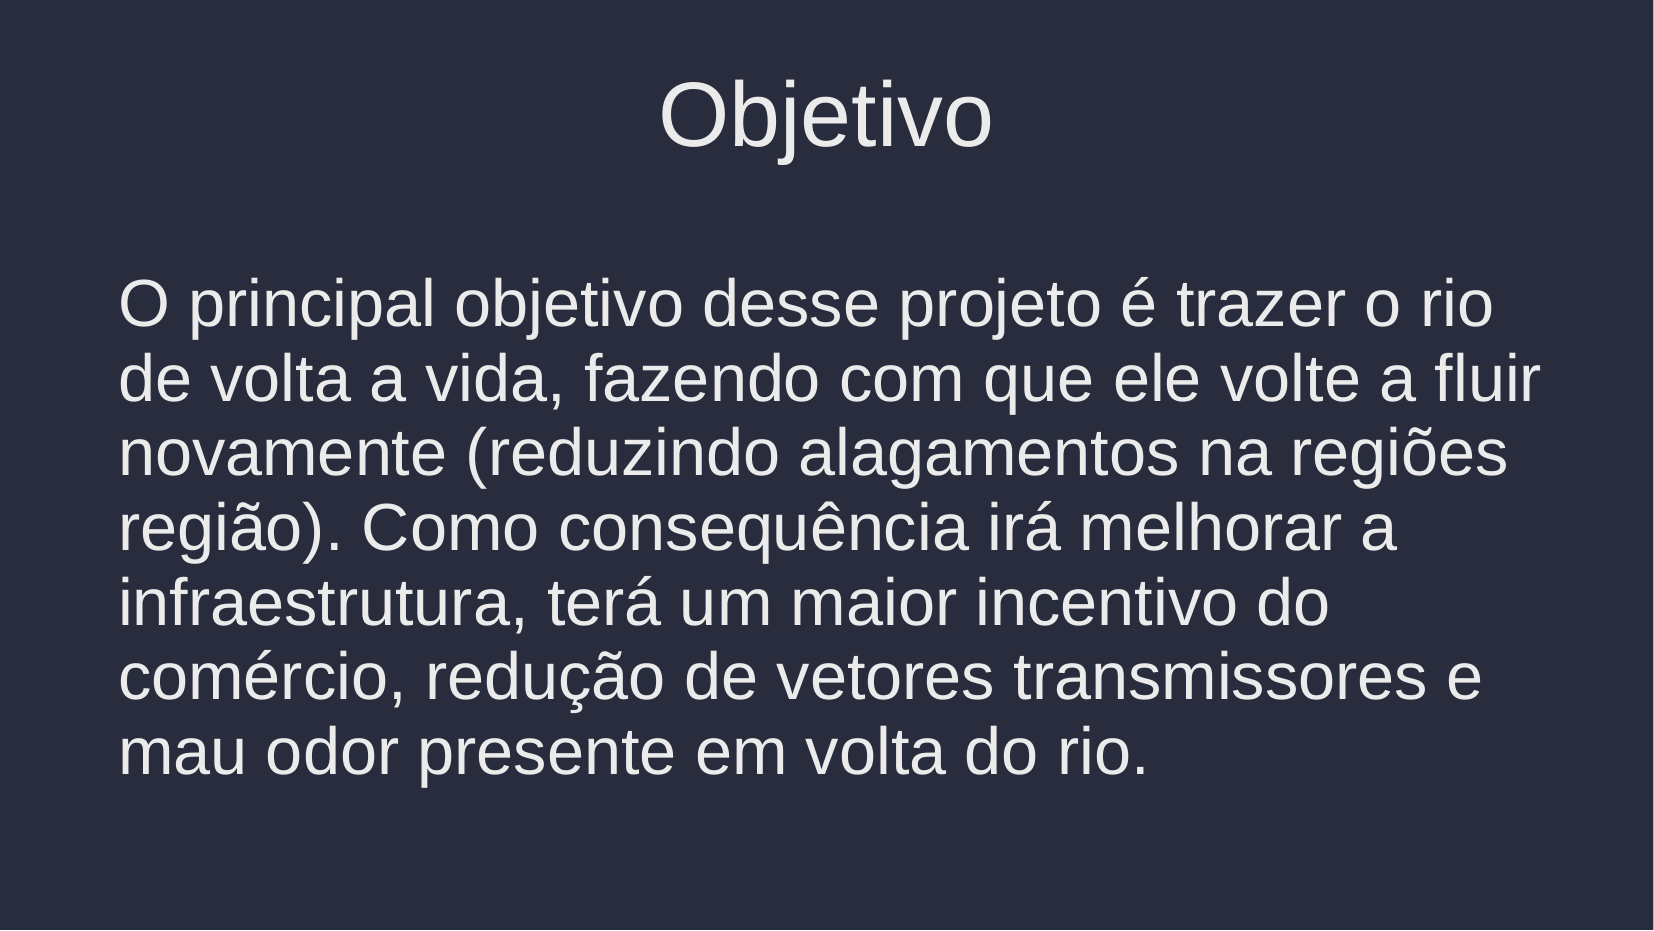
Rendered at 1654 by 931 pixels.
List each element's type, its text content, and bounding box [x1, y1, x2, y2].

title Objetivo [82, 37, 1571, 193]
list O principal objetivo desse projeto é trazer o rio de volta a vida, fazendo com que ele volte a fluir novamente (reduzindo alagamentos na regiões região). Como consequência irá melhorar a infraestrutura, terá um maior incentivo do comércio, redução de vetores transmissores e mau odor presente em volta do rio. [47, 265, 1565, 886]
